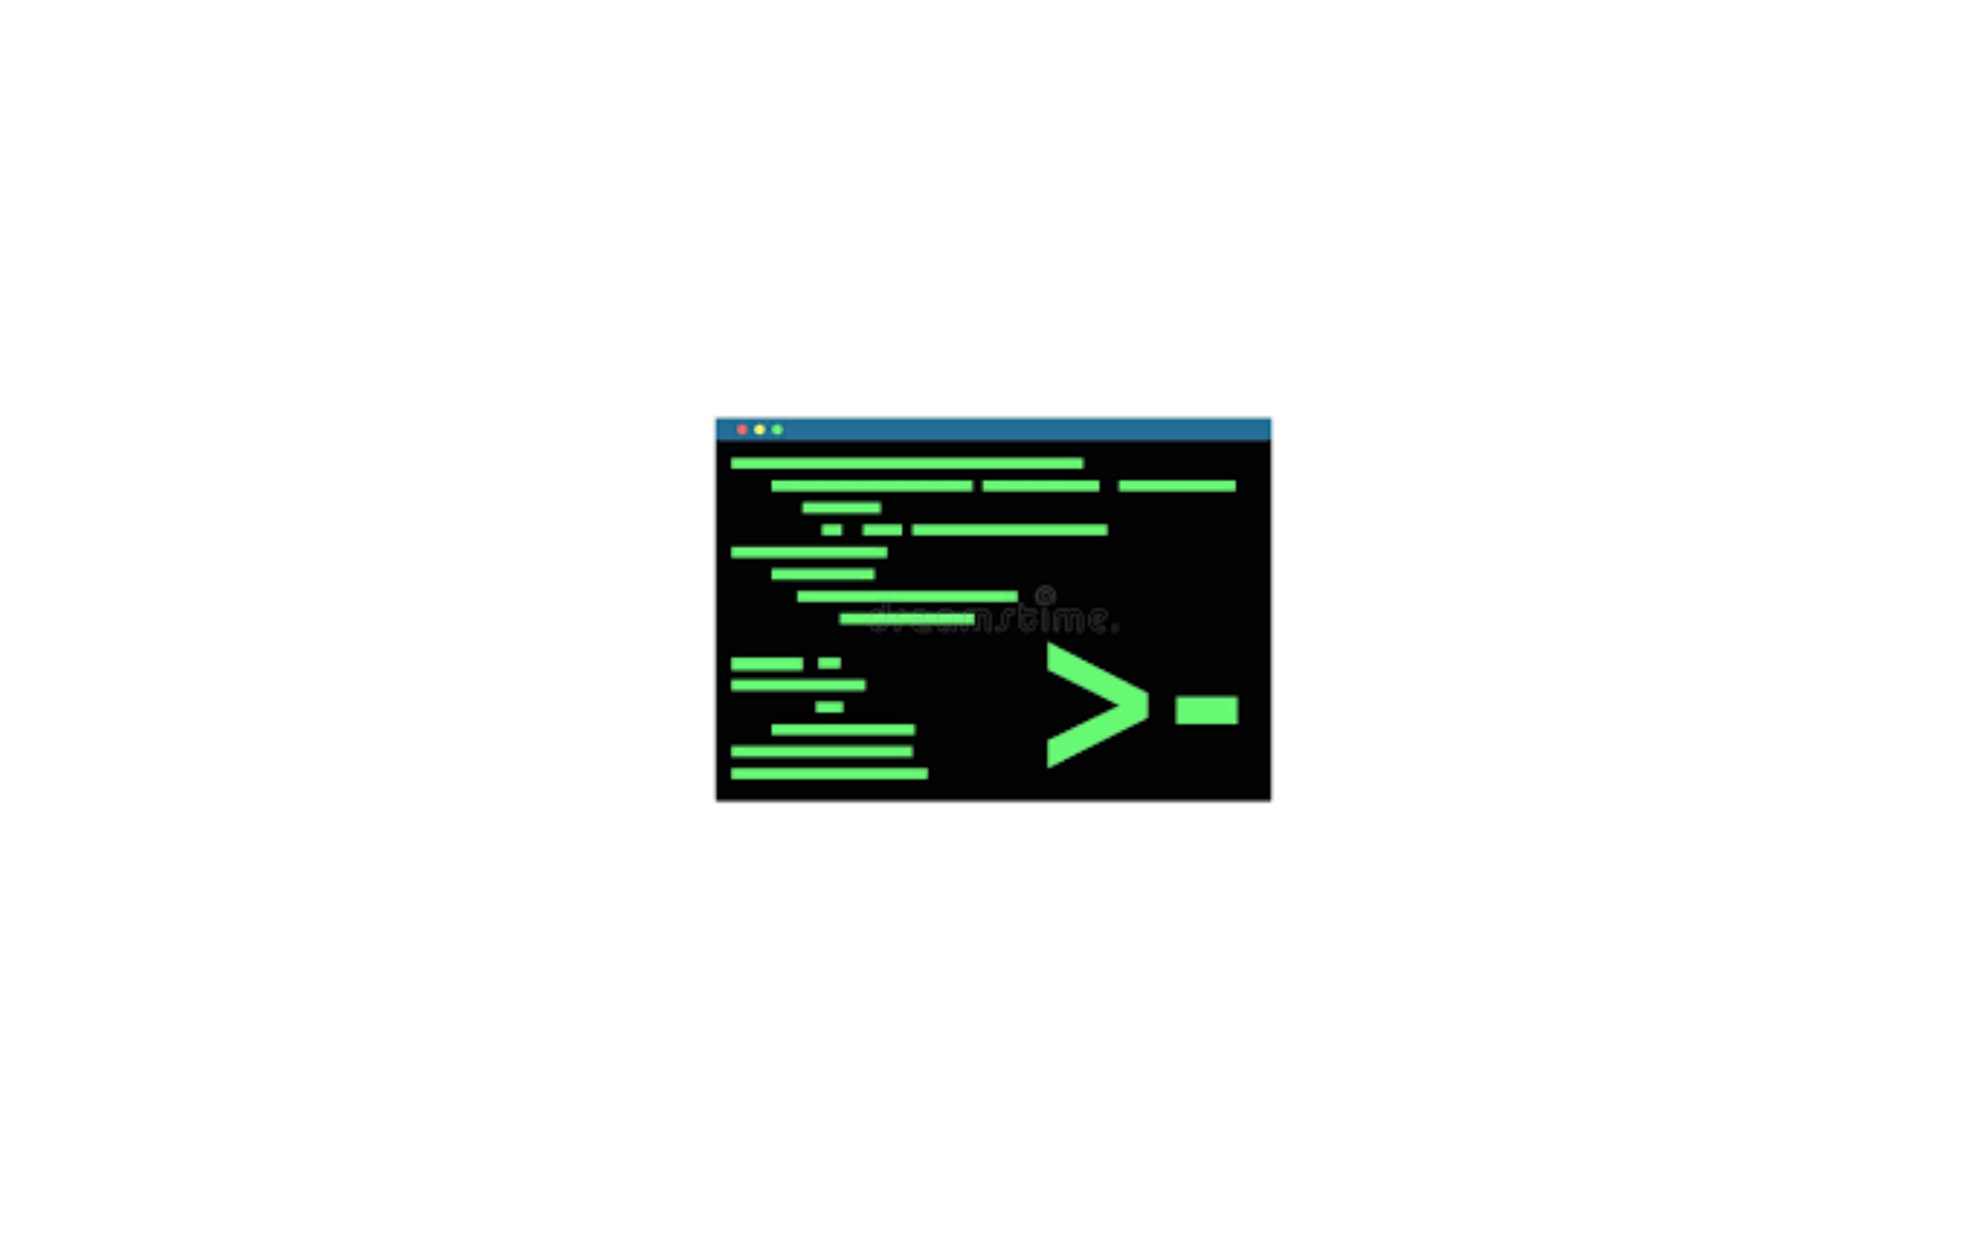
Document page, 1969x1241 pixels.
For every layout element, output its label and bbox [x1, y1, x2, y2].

picture [668, 284, 1321, 937]
